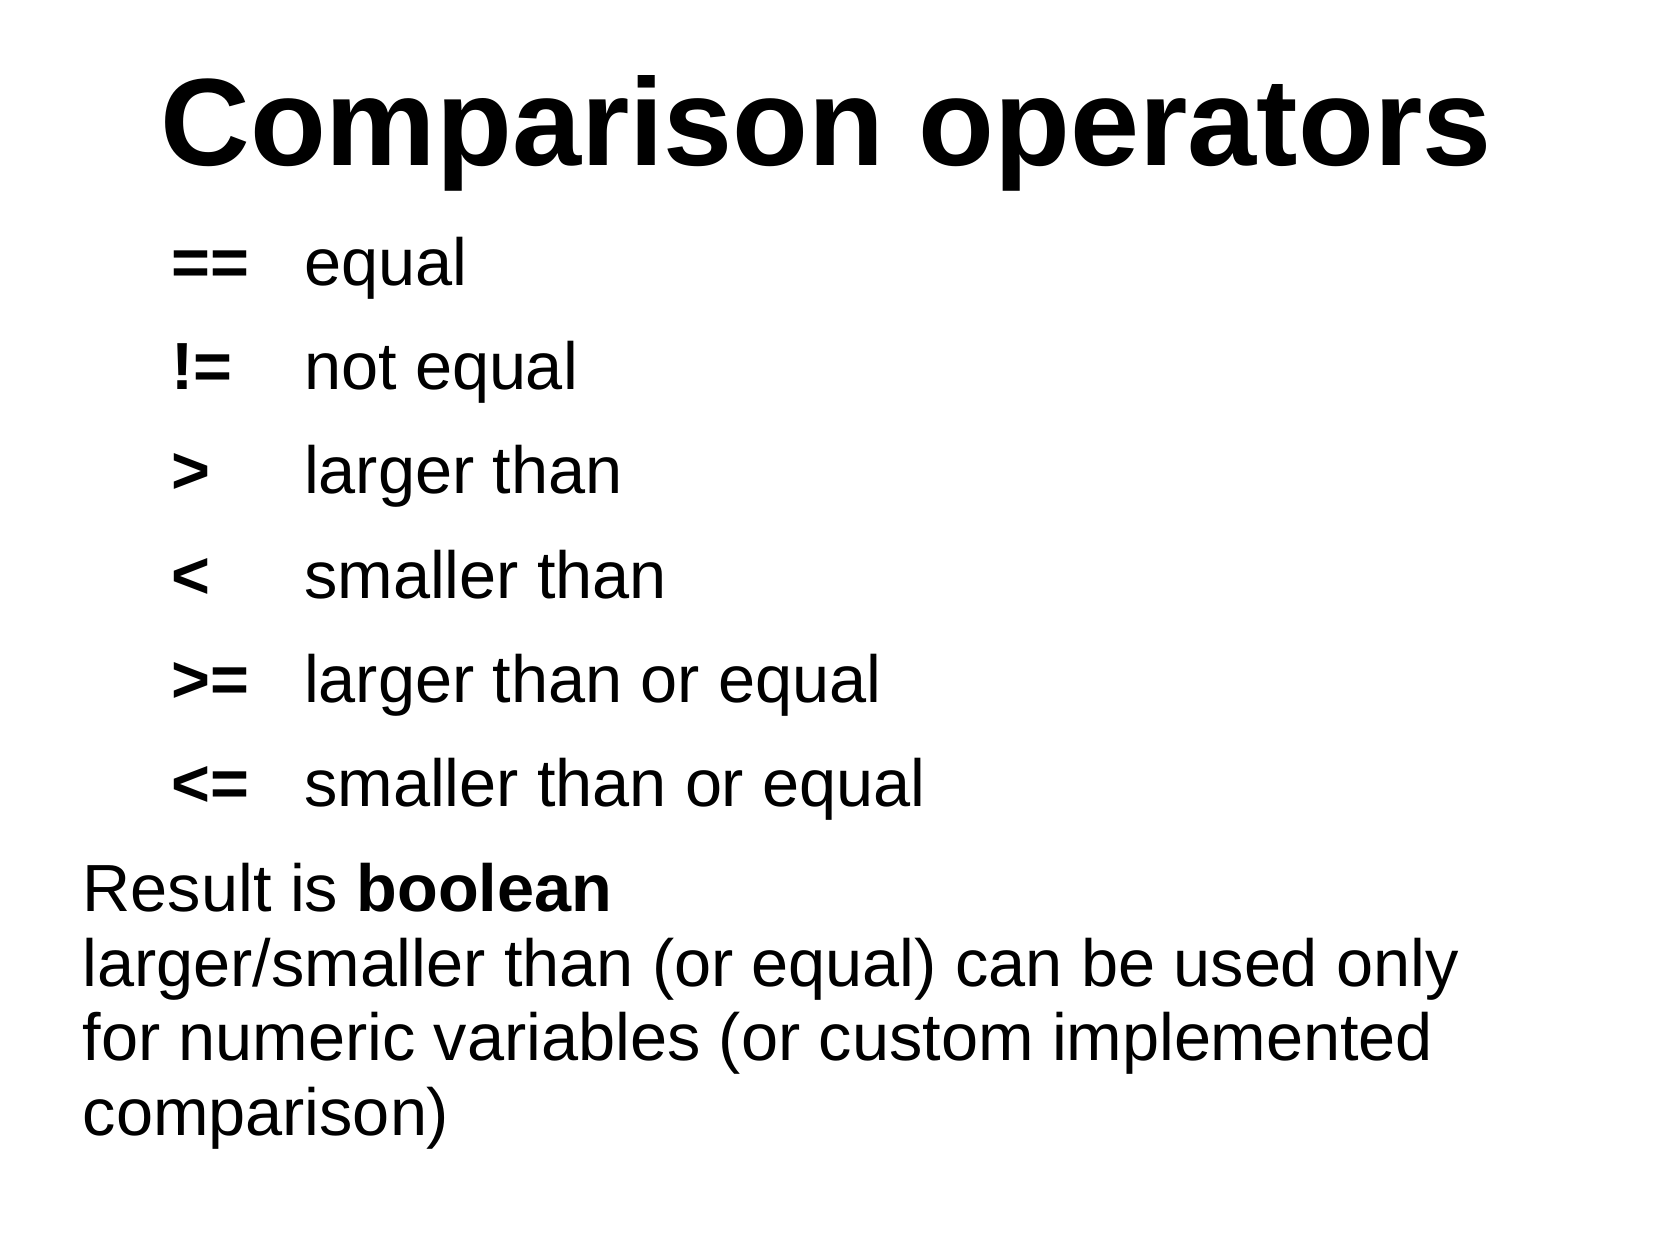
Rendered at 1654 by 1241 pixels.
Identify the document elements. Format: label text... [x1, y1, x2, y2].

list == equal != not equal > larger than < smaller than >= larger than or equal <= smaller than or equal Result is boolean larger/smaller than (or equal) can be used only for numeric variables (or custom implemented comparison) [82, 225, 1538, 1186]
title Comparison operators [82, 49, 1571, 196]
